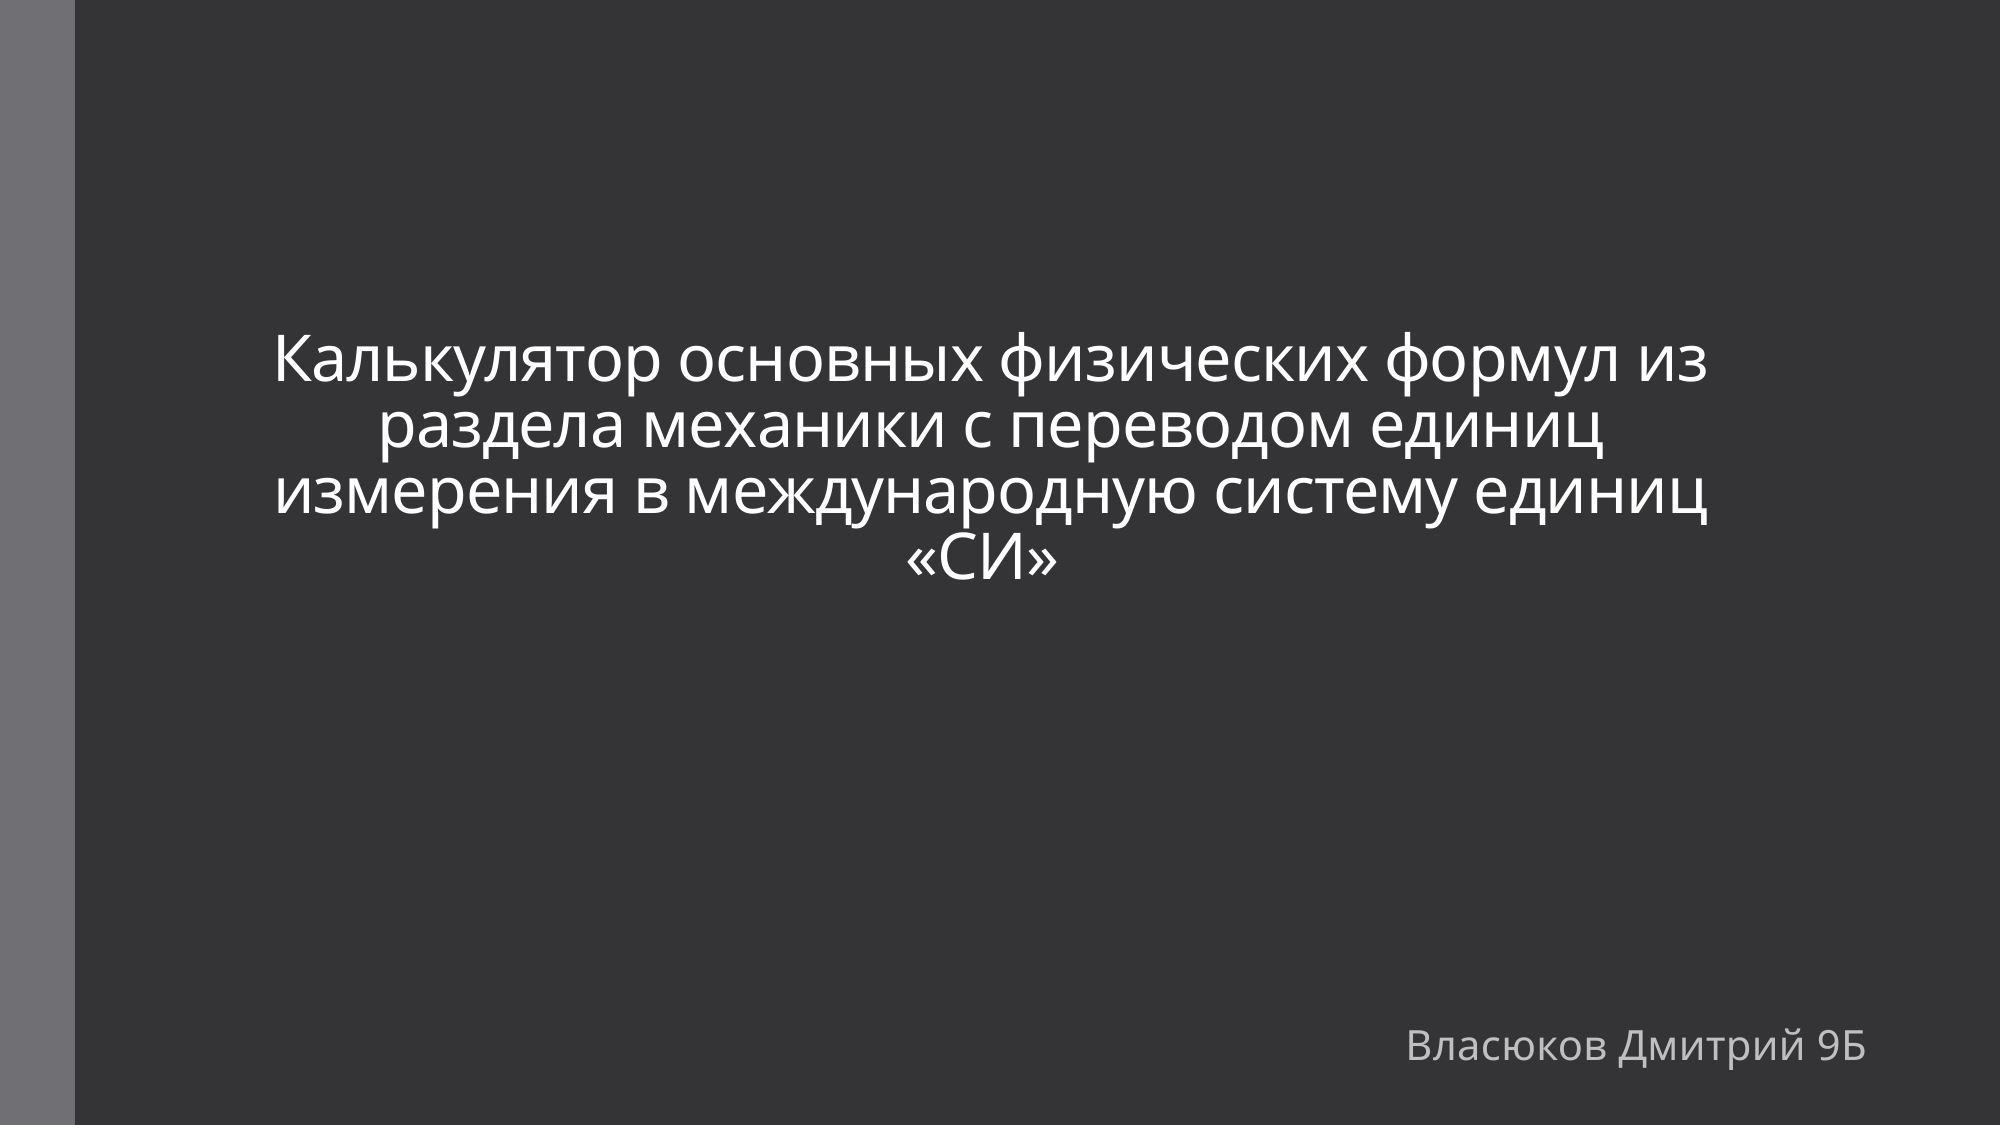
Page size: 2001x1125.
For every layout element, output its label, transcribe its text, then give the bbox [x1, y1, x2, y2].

subtitle Власюков Дмитрий 9Б [1390, 1014, 2000, 1125]
title Калькулятор основных физических формул из раздела механики с переводом единиц измерения в международную систему единиц «СИ» [217, 319, 1763, 601]
